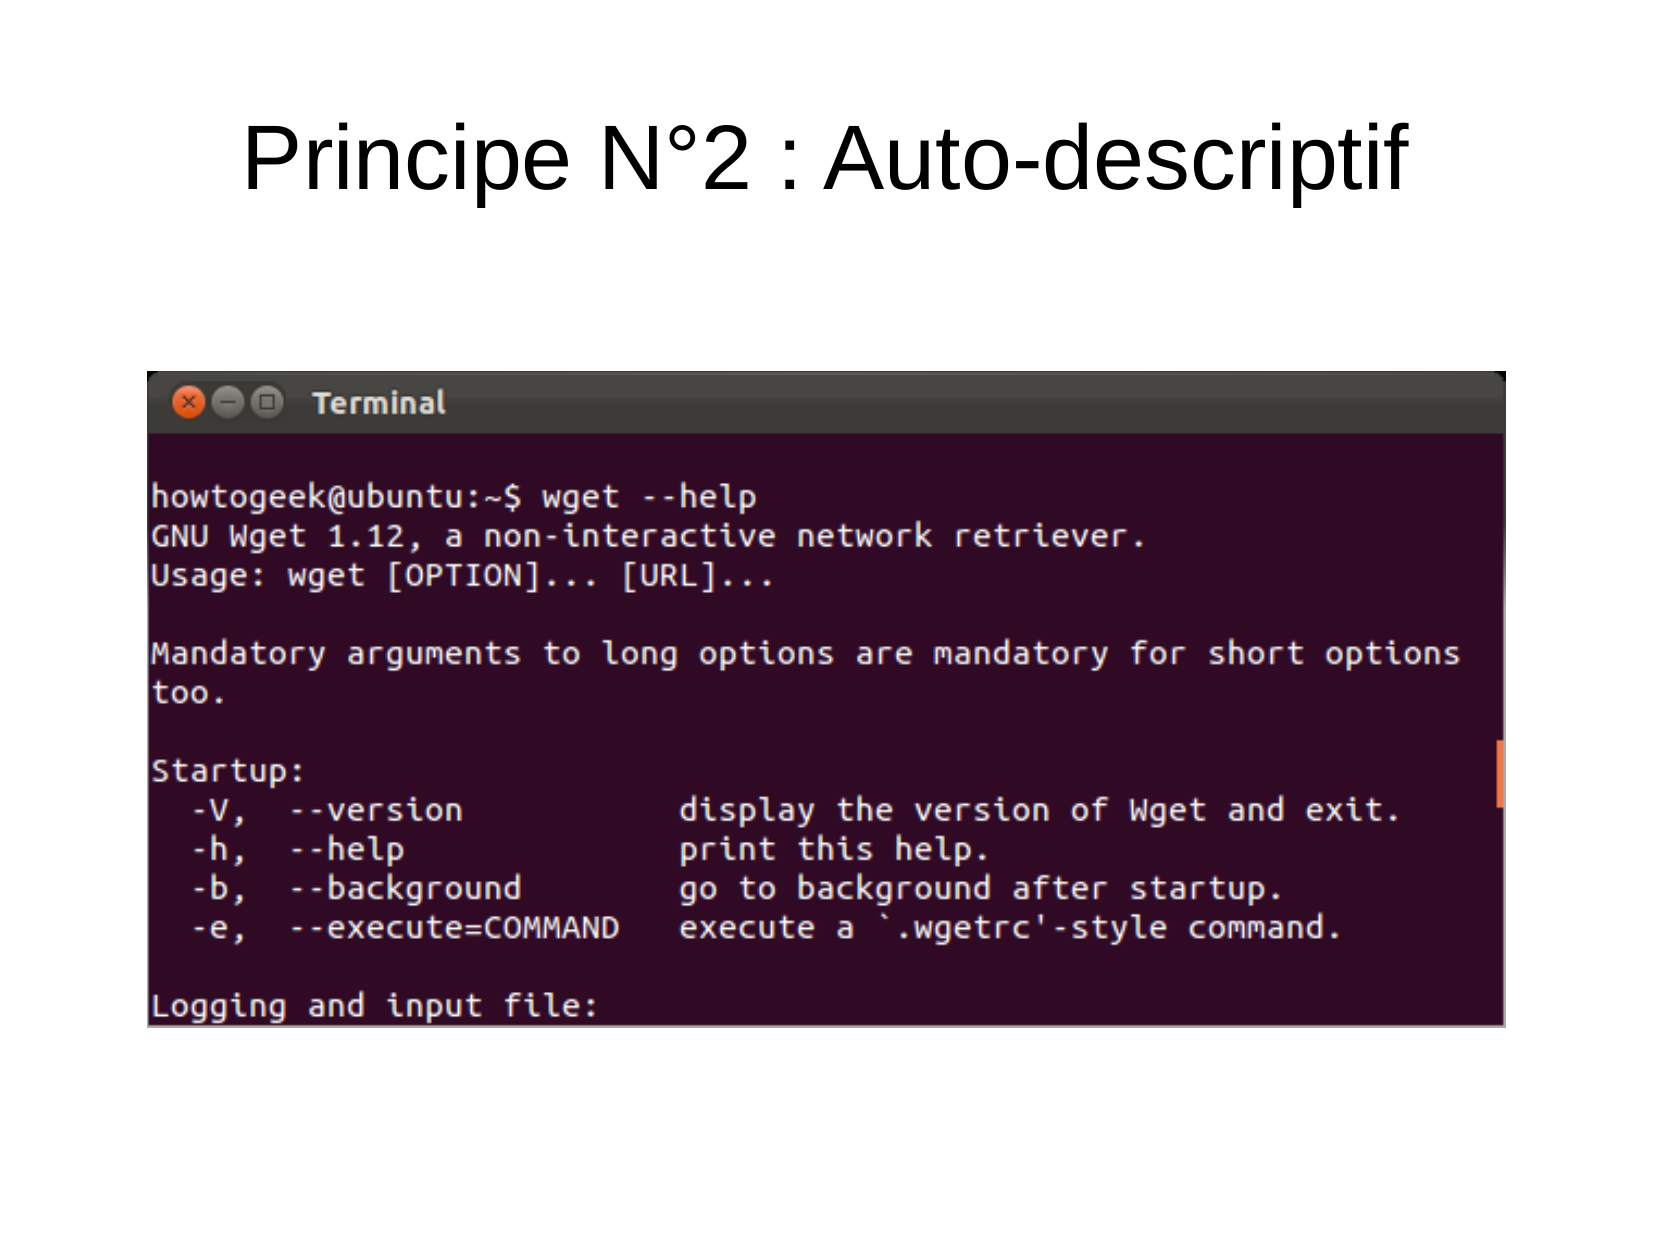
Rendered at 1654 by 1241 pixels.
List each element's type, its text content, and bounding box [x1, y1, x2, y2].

title Principe N°2 : Auto-descriptif [82, 49, 1571, 257]
picture [147, 371, 1506, 1028]
